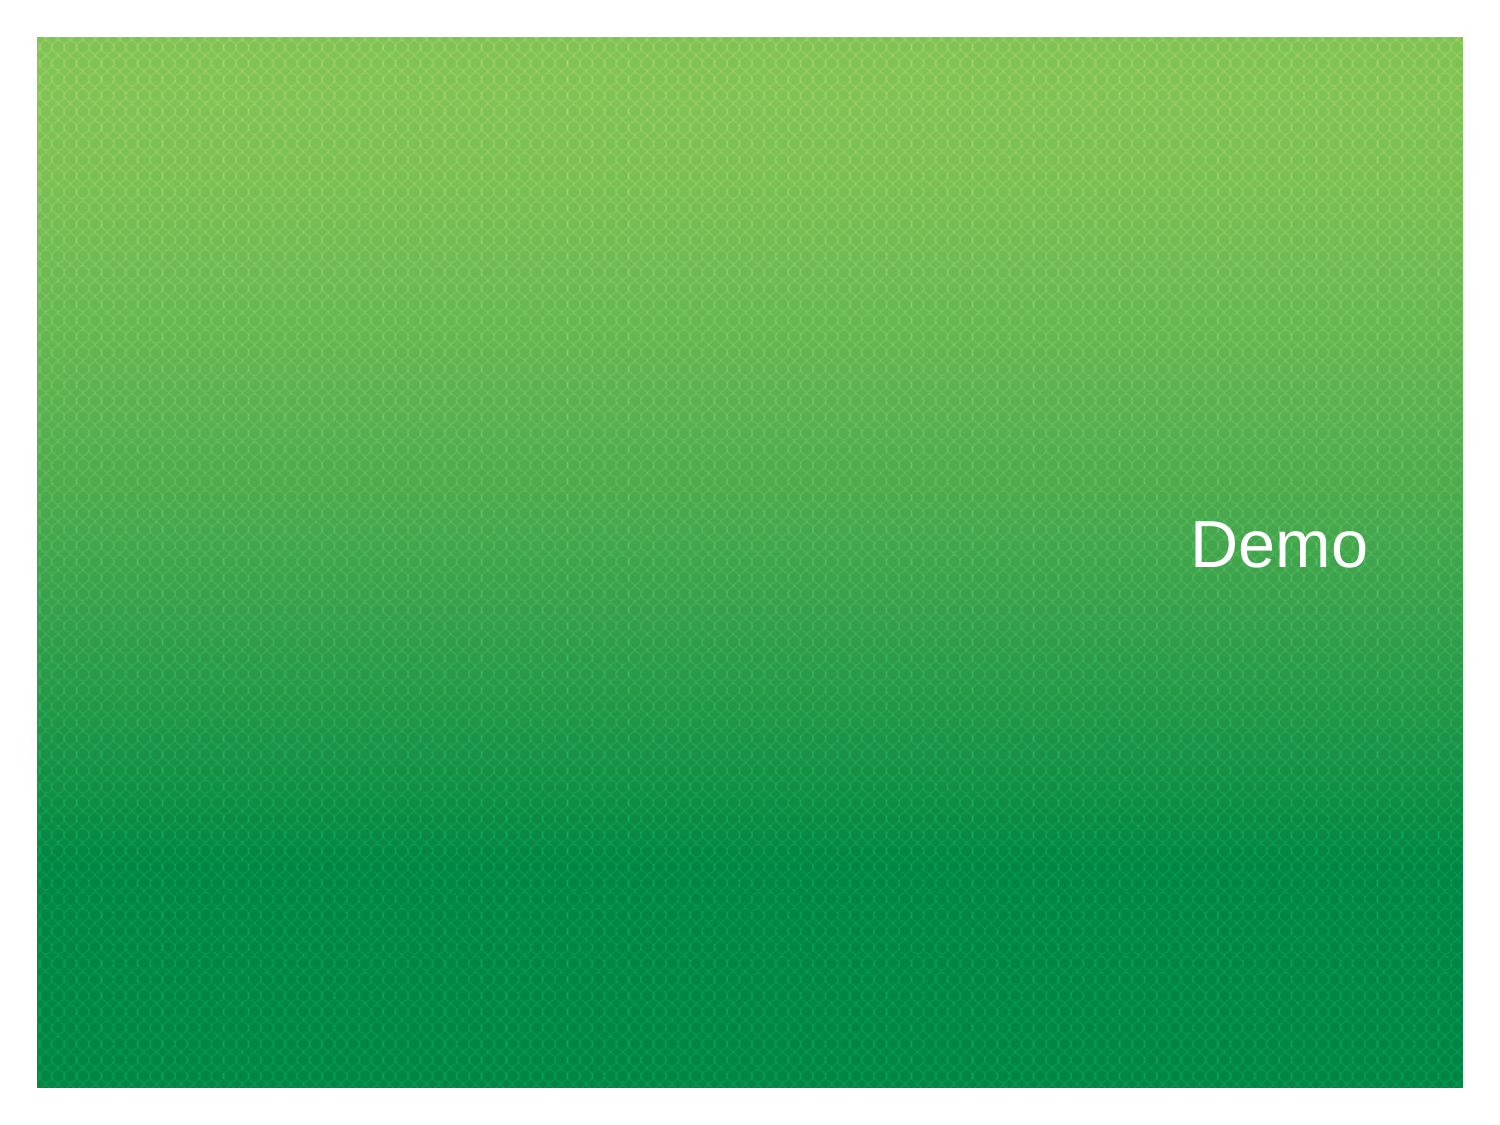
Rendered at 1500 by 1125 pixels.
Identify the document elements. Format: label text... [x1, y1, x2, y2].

picture [37, 37, 1463, 1088]
title Demo [135, 450, 1369, 638]
